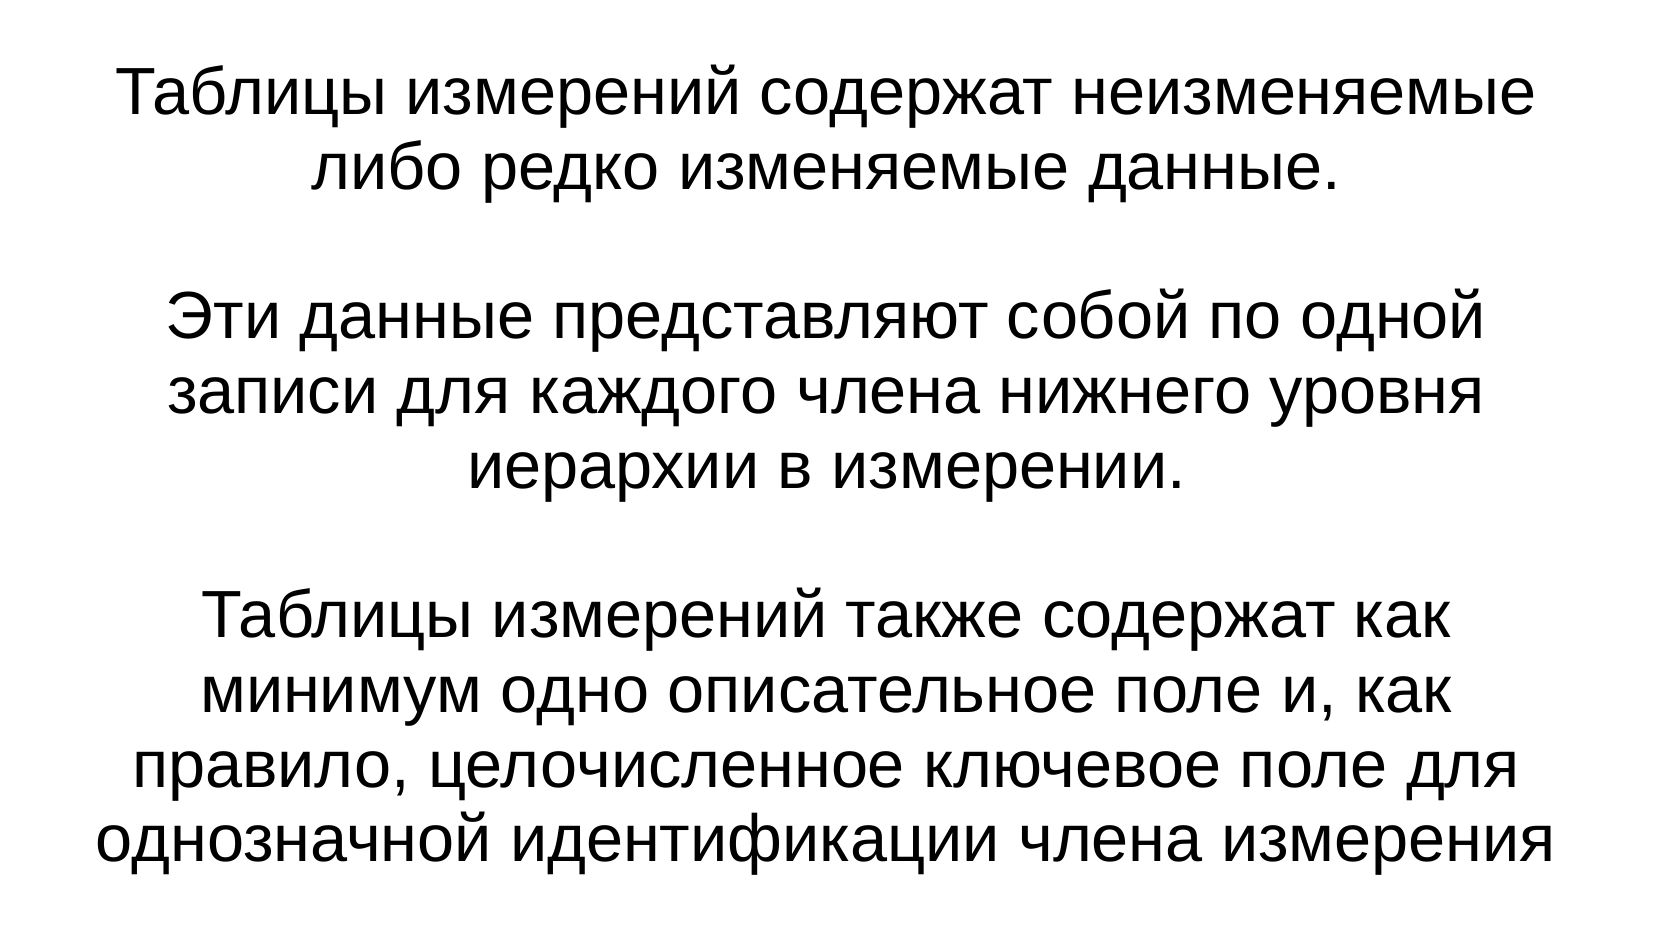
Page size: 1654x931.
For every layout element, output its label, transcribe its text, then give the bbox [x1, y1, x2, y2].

subtitle Таблицы измерений содержат неизменяемые либо редко изменяемые данные. Эти данные представляют собой по одной записи для каждого члена нижнего уровня иерархии в измерении. Таблицы измерений также содержат как минимум одно описательное поле и, как правило, целочисленное ключевое поле для однозначной идентификации члена измерения [82, 53, 1571, 877]
